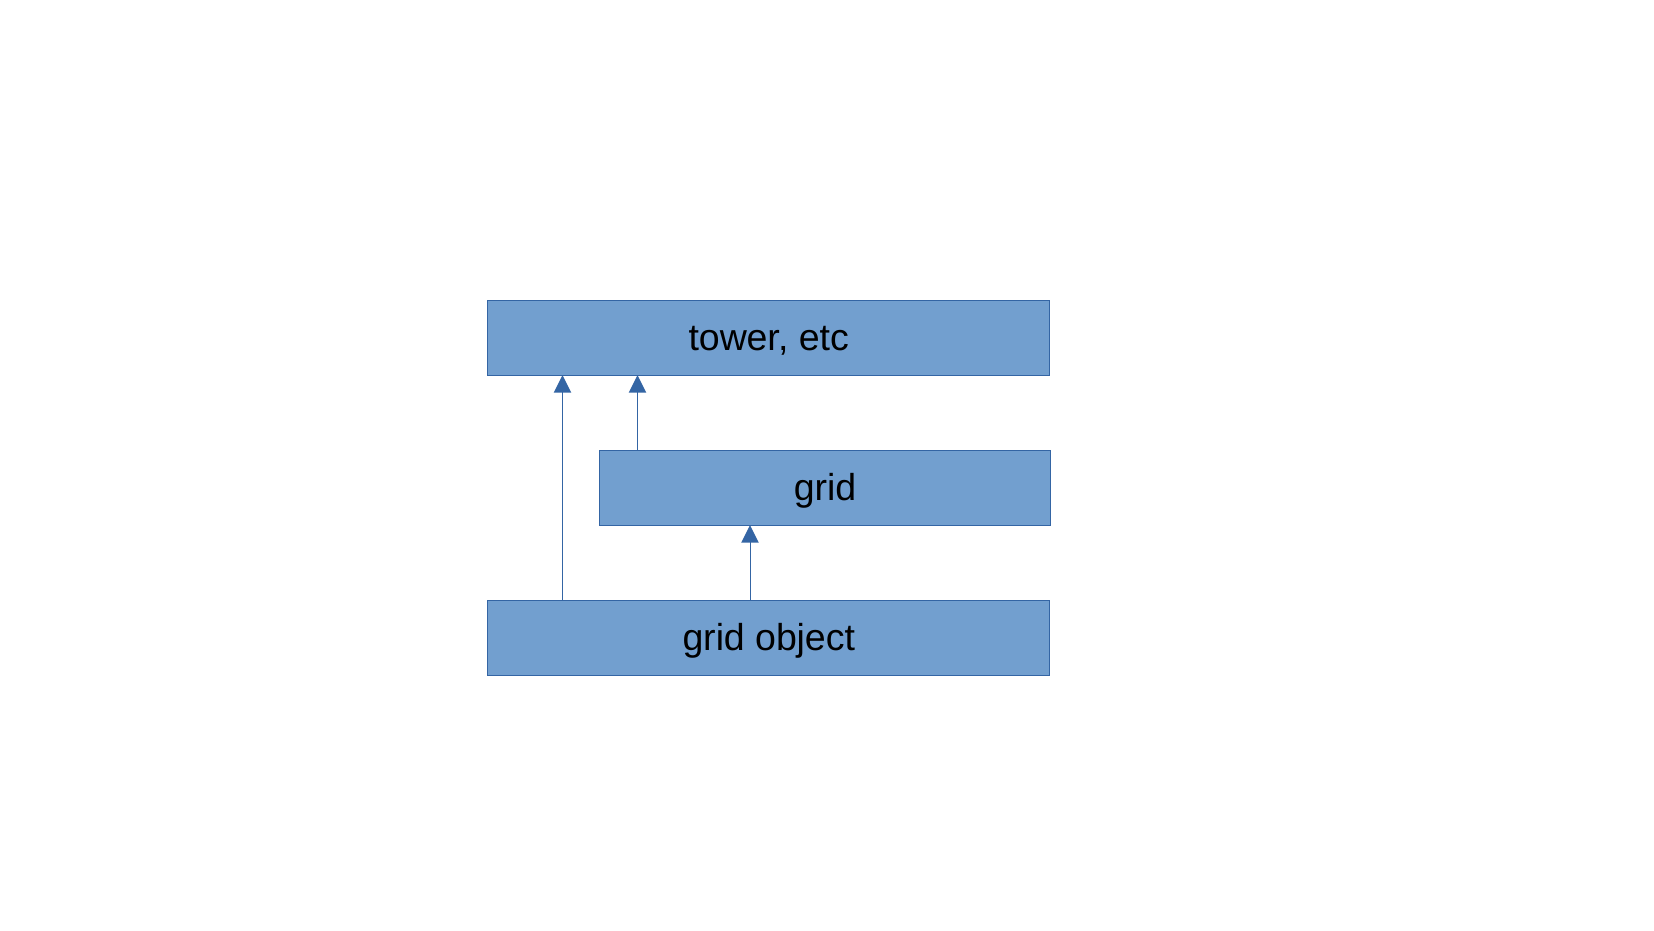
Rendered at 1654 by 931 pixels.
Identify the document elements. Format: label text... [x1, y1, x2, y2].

text_box grid [599, 450, 1051, 526]
text_box tower, etc [487, 300, 1050, 376]
text_box grid object [487, 600, 1050, 676]
